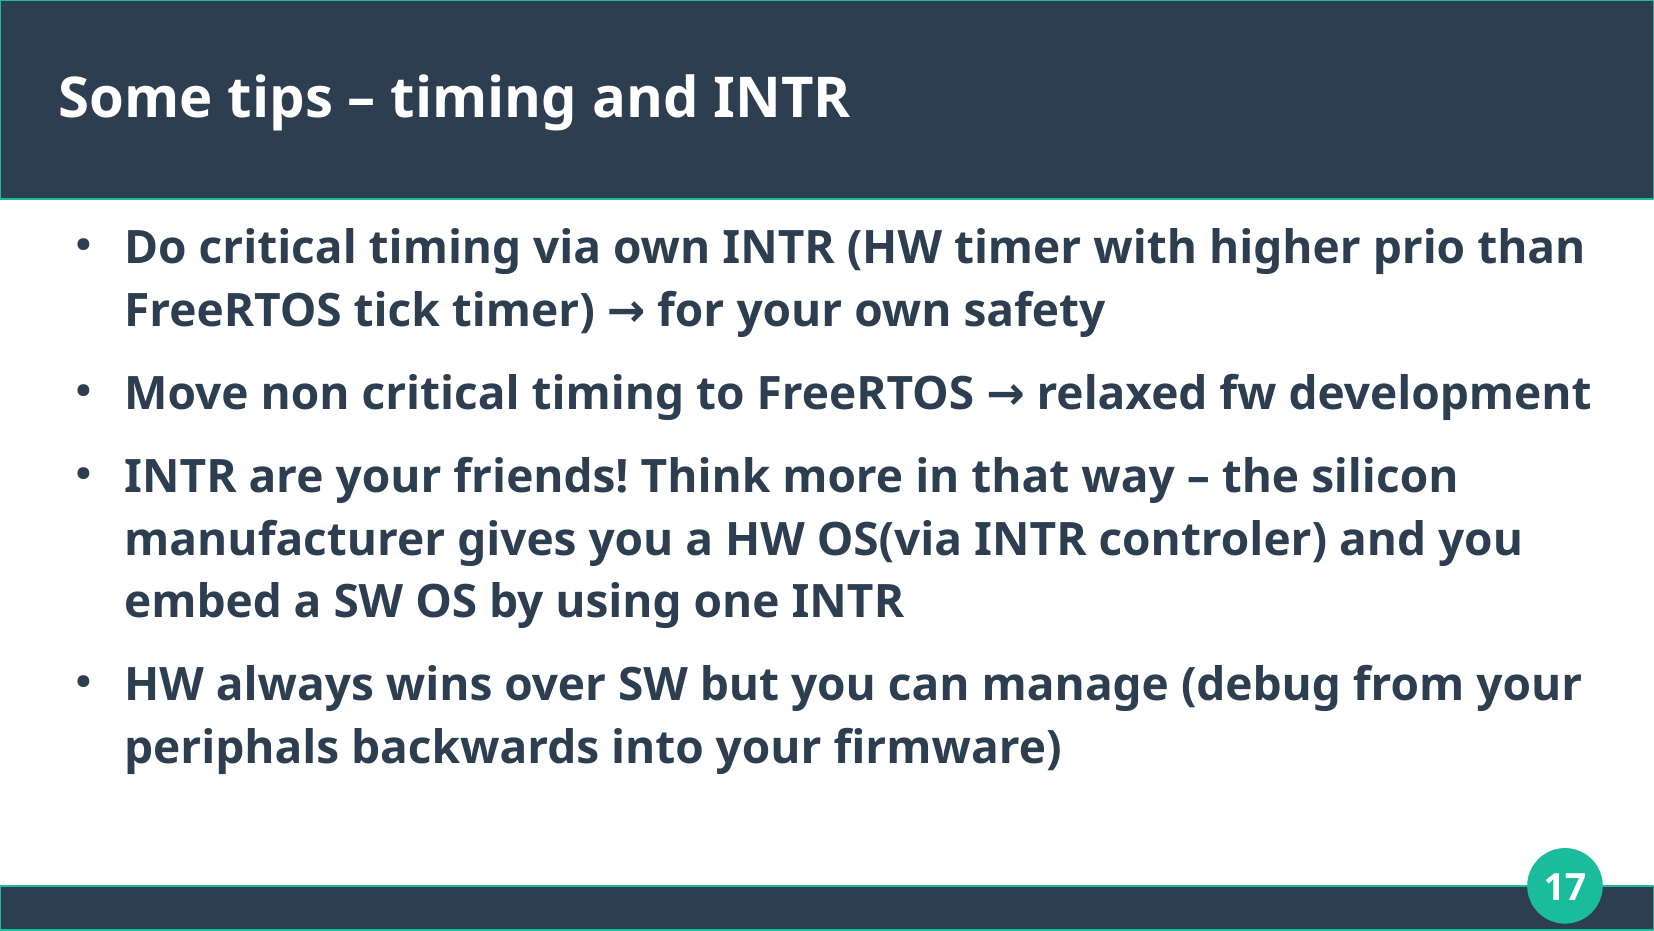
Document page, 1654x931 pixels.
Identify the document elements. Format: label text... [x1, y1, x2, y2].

list Do critical timing via own INTR (HW timer with higher prio than FreeRTOS tick timer) → for your own safety Move non critical timing to FreeRTOS → relaxed fw development INTR are your friends! Think more in that way – the silicon manufacturer gives you a HW OS(via INTR controler) and you embed a SW OS by using one INTR HW always wins over SW but you can manage (debug from your periphals backwards into your firmware) [59, 214, 1595, 827]
title Some tips – timing and INTR [59, 37, 1595, 156]
